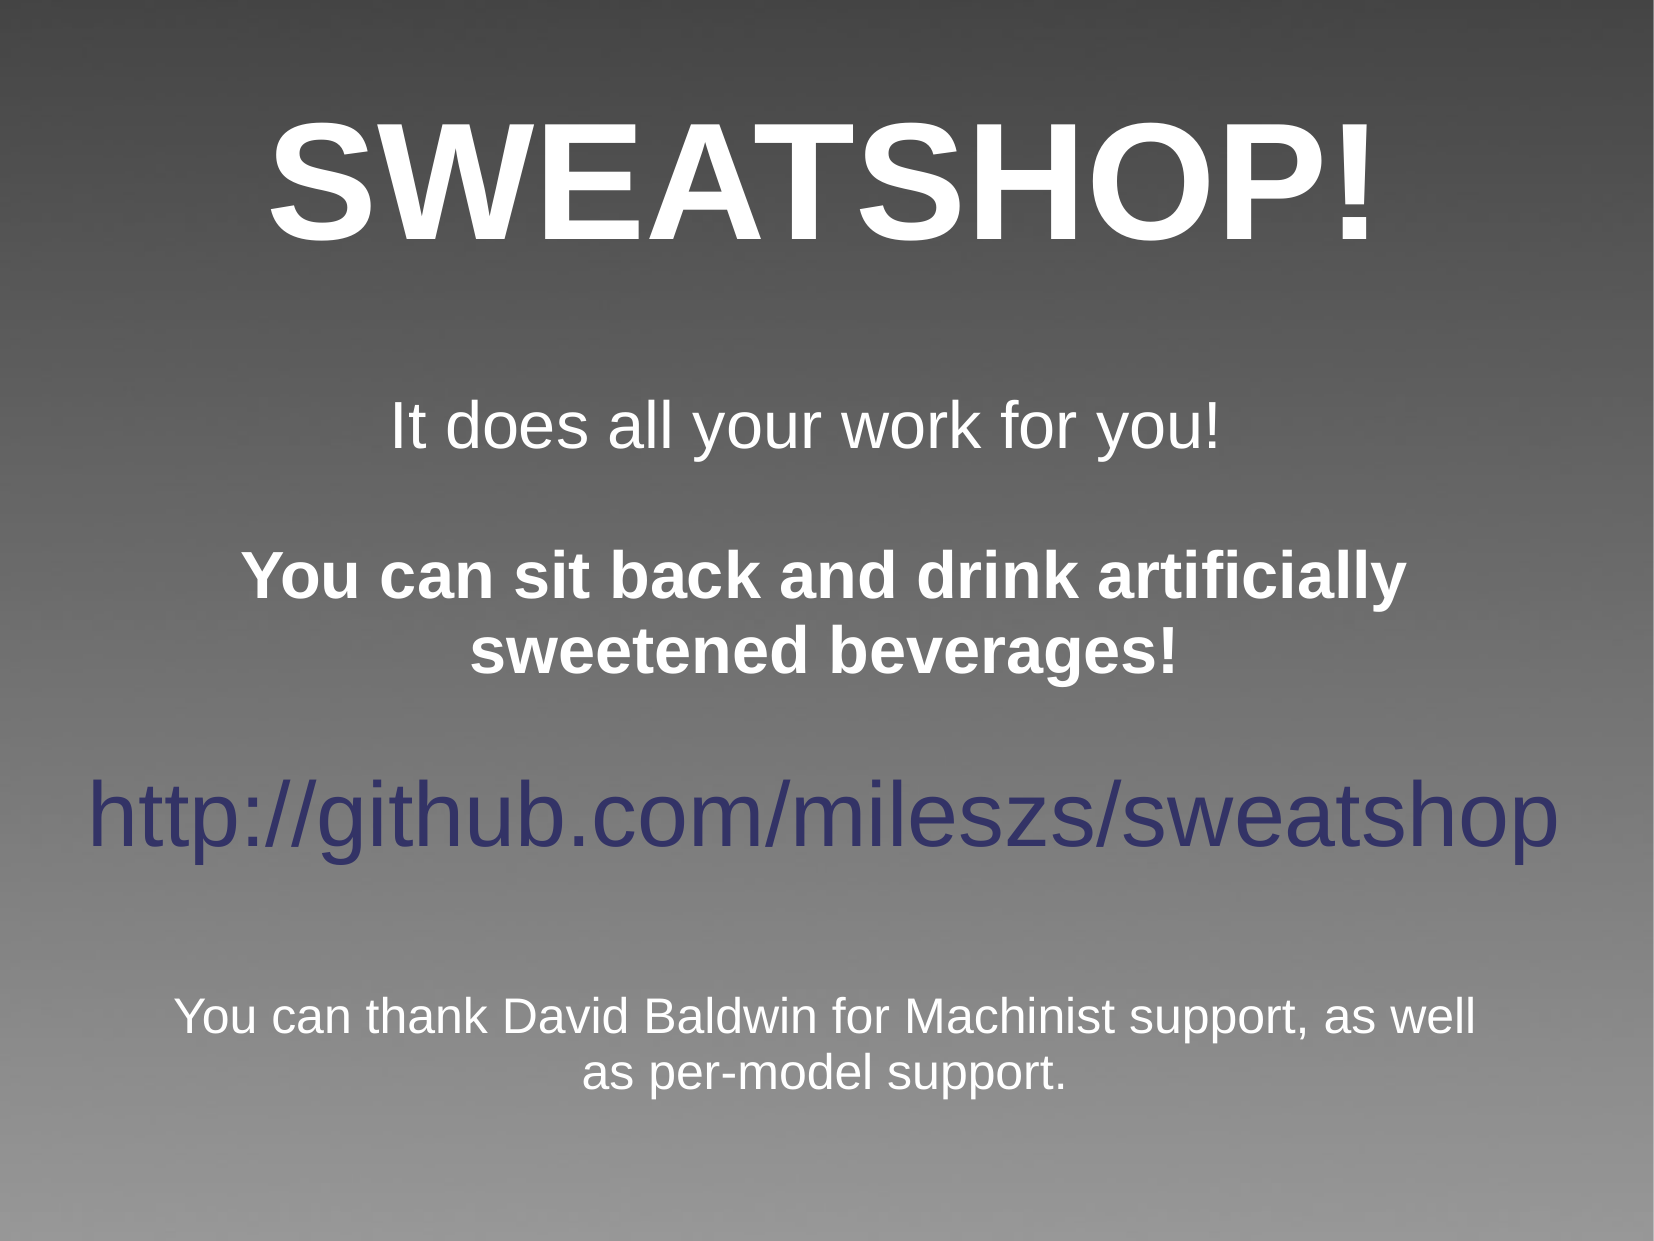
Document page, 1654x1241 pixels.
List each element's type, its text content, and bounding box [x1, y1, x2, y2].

text_box SWEATSHOP! [150, 75, 1501, 289]
picture [0, 0, 1654, 1241]
text_box You can thank David Baldwin for Machinist support, as well as per-model support. [150, 975, 1501, 1114]
text_box http://github.com/mileszs/sweatshop [37, 750, 1613, 880]
text_box It does all your work for you! You can sit back and drink artificially sweetened beverages! [150, 375, 1501, 701]
